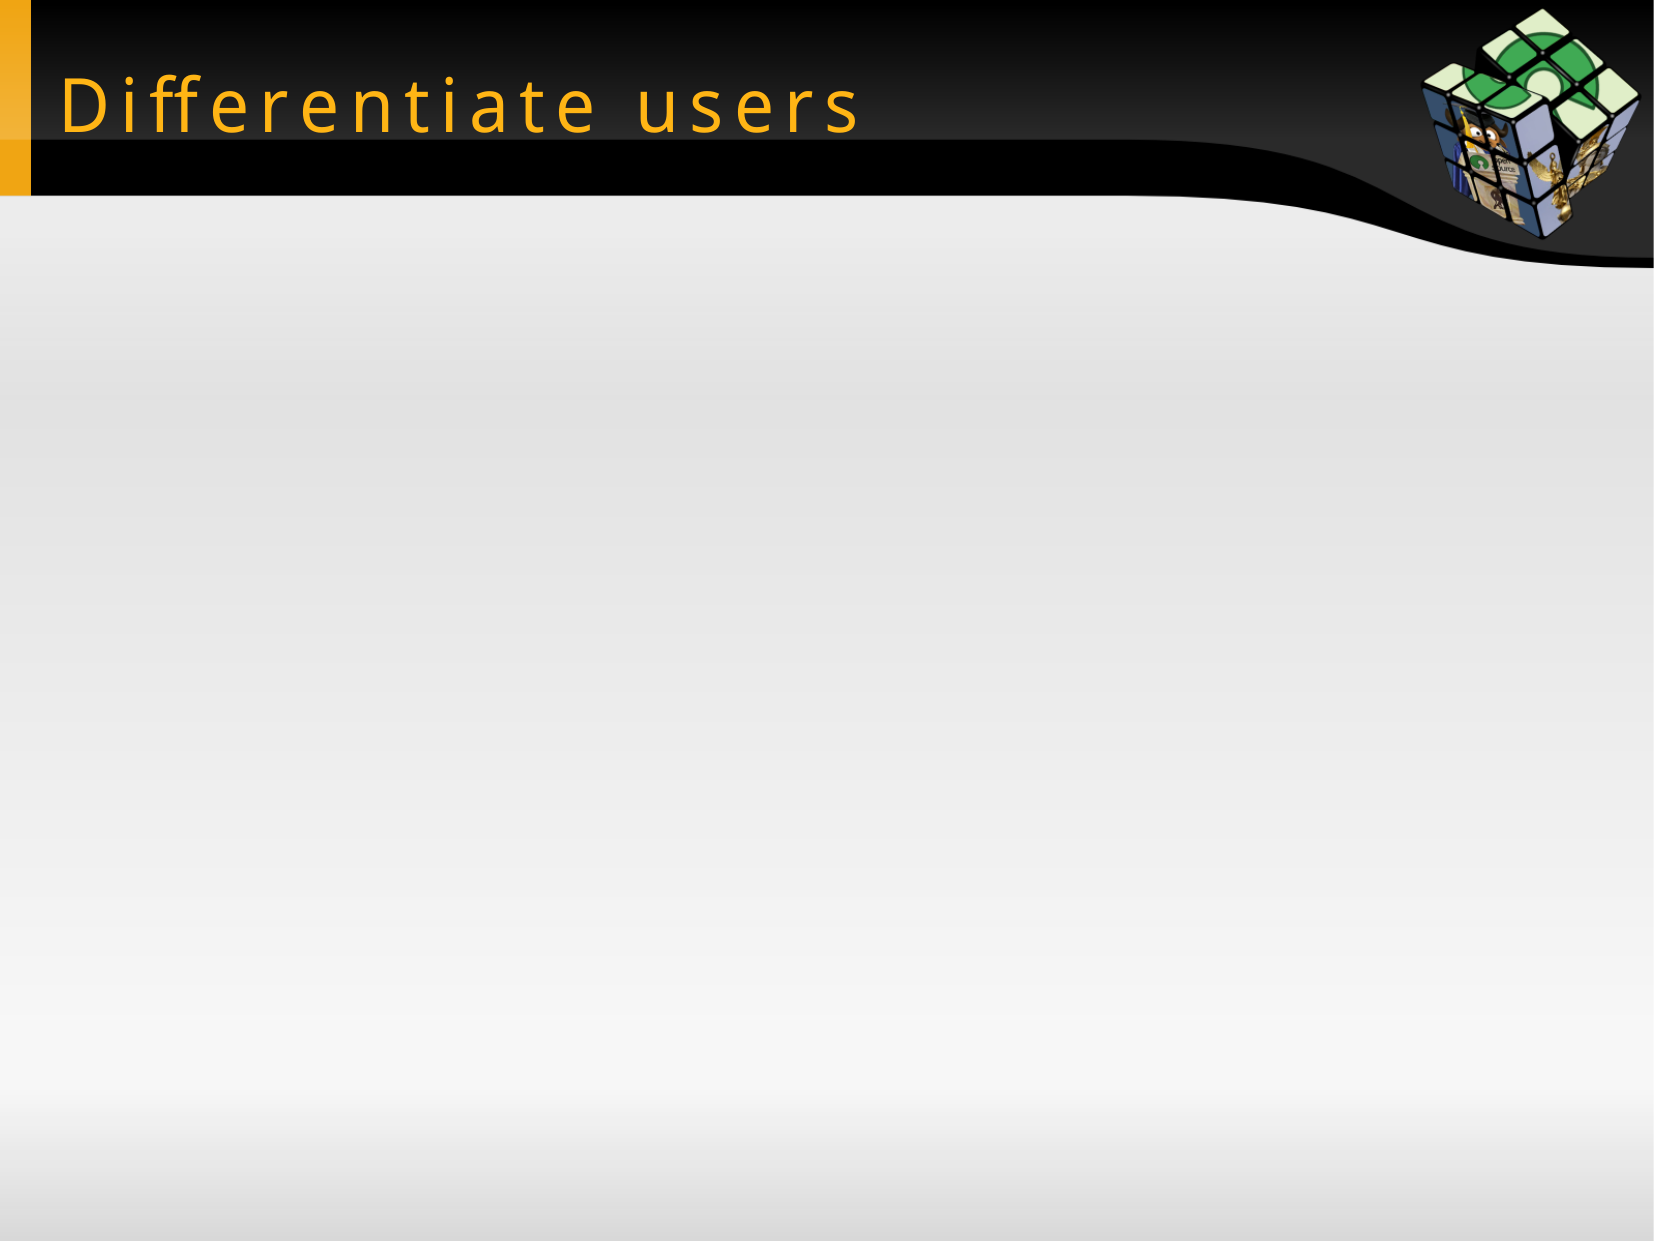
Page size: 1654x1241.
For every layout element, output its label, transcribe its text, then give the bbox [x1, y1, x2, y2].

picture [0, 0, 1654, 1241]
title Differentiate users [59, 29, 1270, 178]
